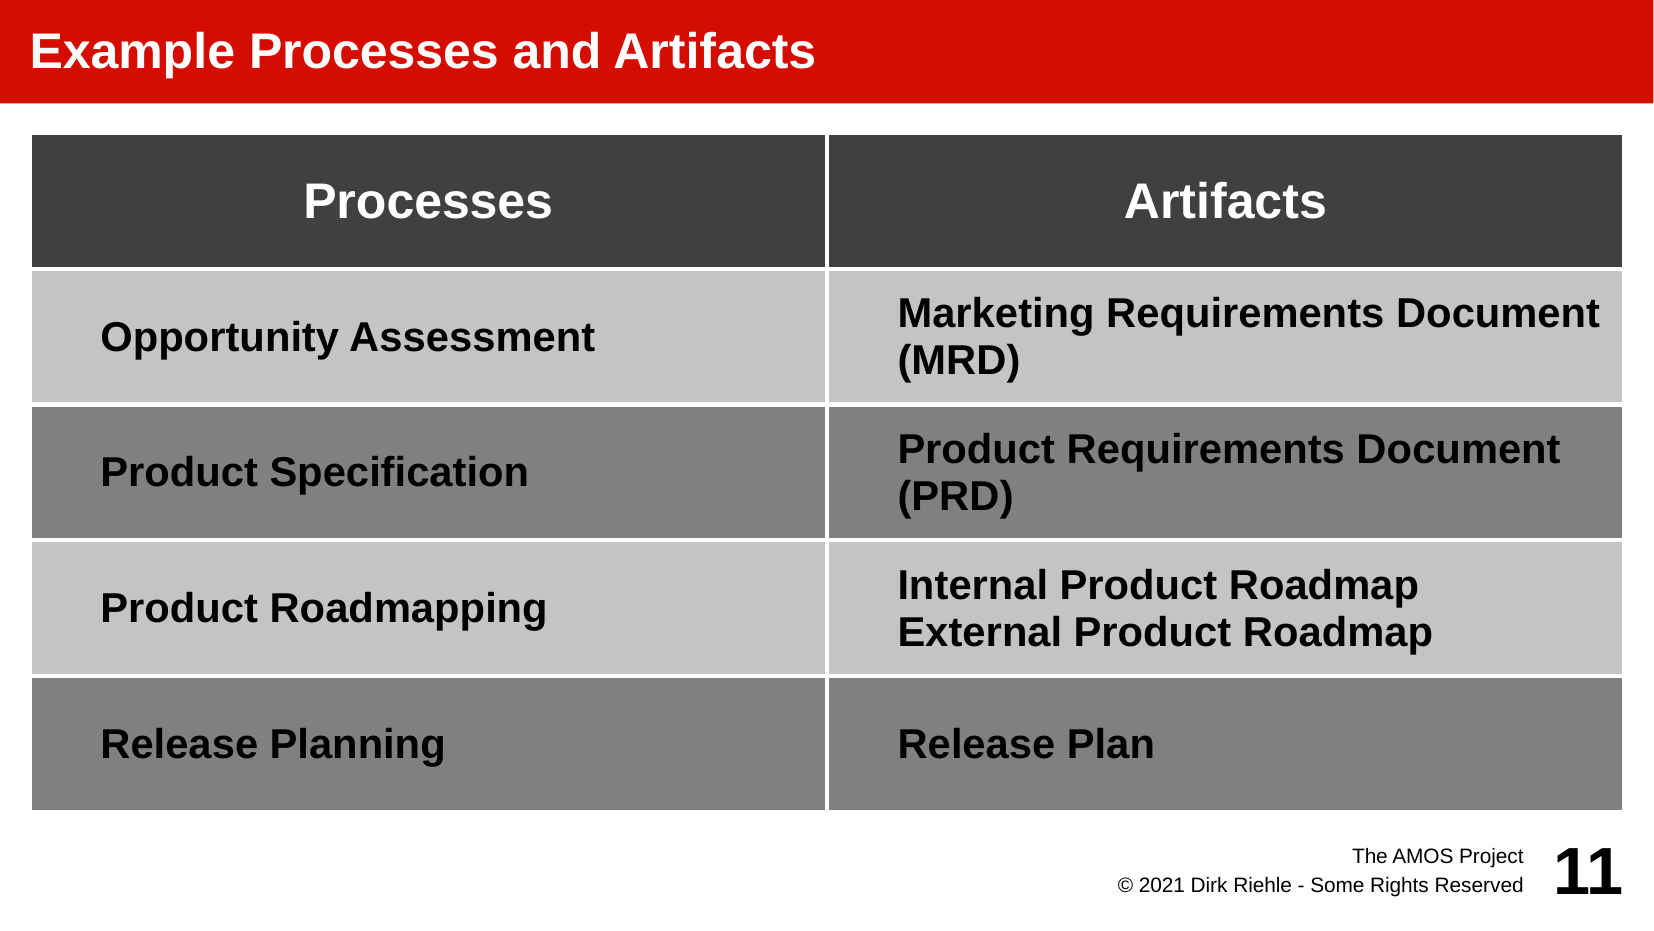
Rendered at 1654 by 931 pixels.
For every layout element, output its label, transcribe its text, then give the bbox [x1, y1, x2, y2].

table_cell Opportunity Assessment [32, 271, 825, 402]
title Example Processes and Artifacts [0, 0, 1654, 104]
table_header Artifacts [829, 135, 1622, 267]
table_cell Product Requirements Document (PRD) [829, 407, 1622, 538]
table_cell Product Roadmapping [32, 542, 825, 674]
table_header Processes [32, 135, 825, 267]
table_cell Marketing Requirements Document (MRD) [829, 271, 1622, 402]
table_cell Product Specification [32, 407, 825, 538]
table_cell Release Plan [829, 678, 1622, 810]
table_cell Release Planning [32, 678, 825, 810]
table_cell Internal Product Roadmap External Product Roadmap [829, 542, 1622, 674]
